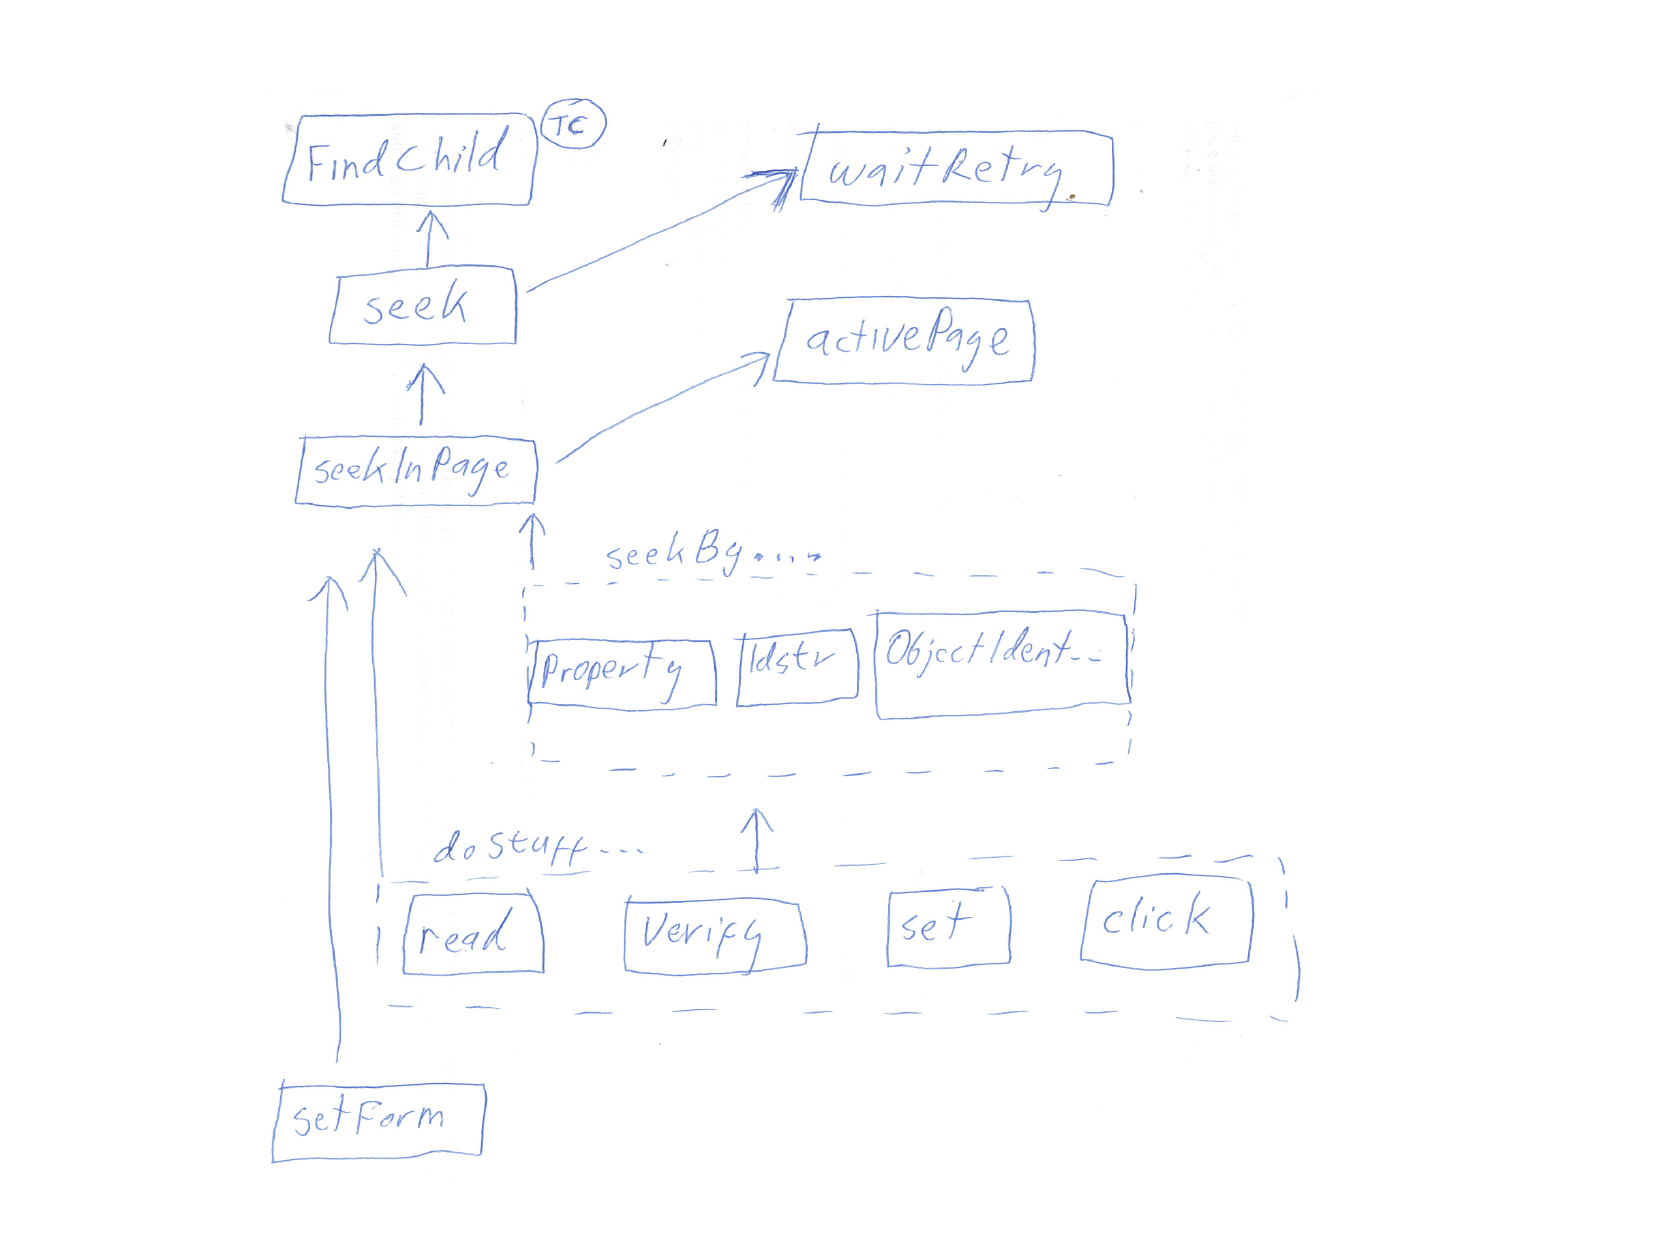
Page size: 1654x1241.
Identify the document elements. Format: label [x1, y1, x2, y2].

picture [258, 92, 1322, 1180]
